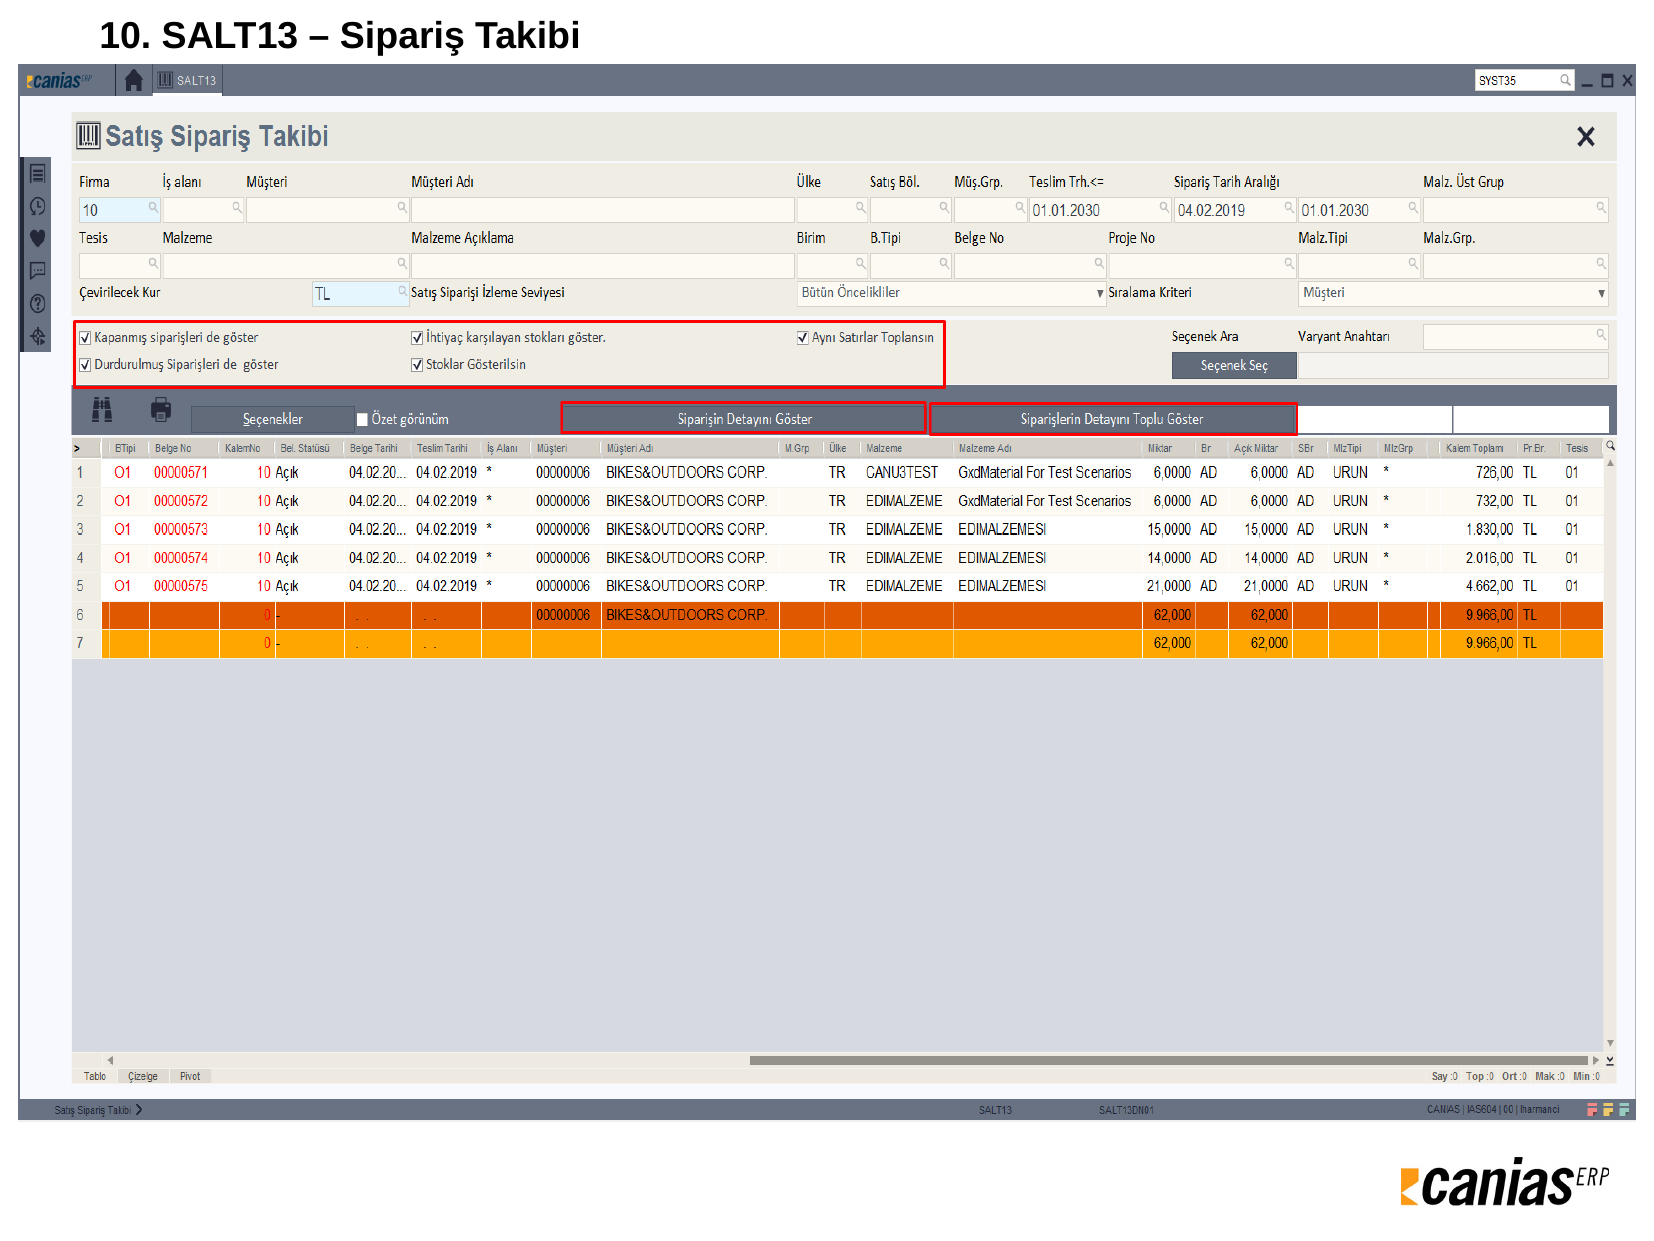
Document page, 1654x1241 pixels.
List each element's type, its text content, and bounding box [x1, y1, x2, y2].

picture [1375, 1139, 1635, 1223]
text_box 10. SALT13 – Sipariş Takibi [10, 6, 1625, 65]
picture [18, 64, 1636, 1123]
